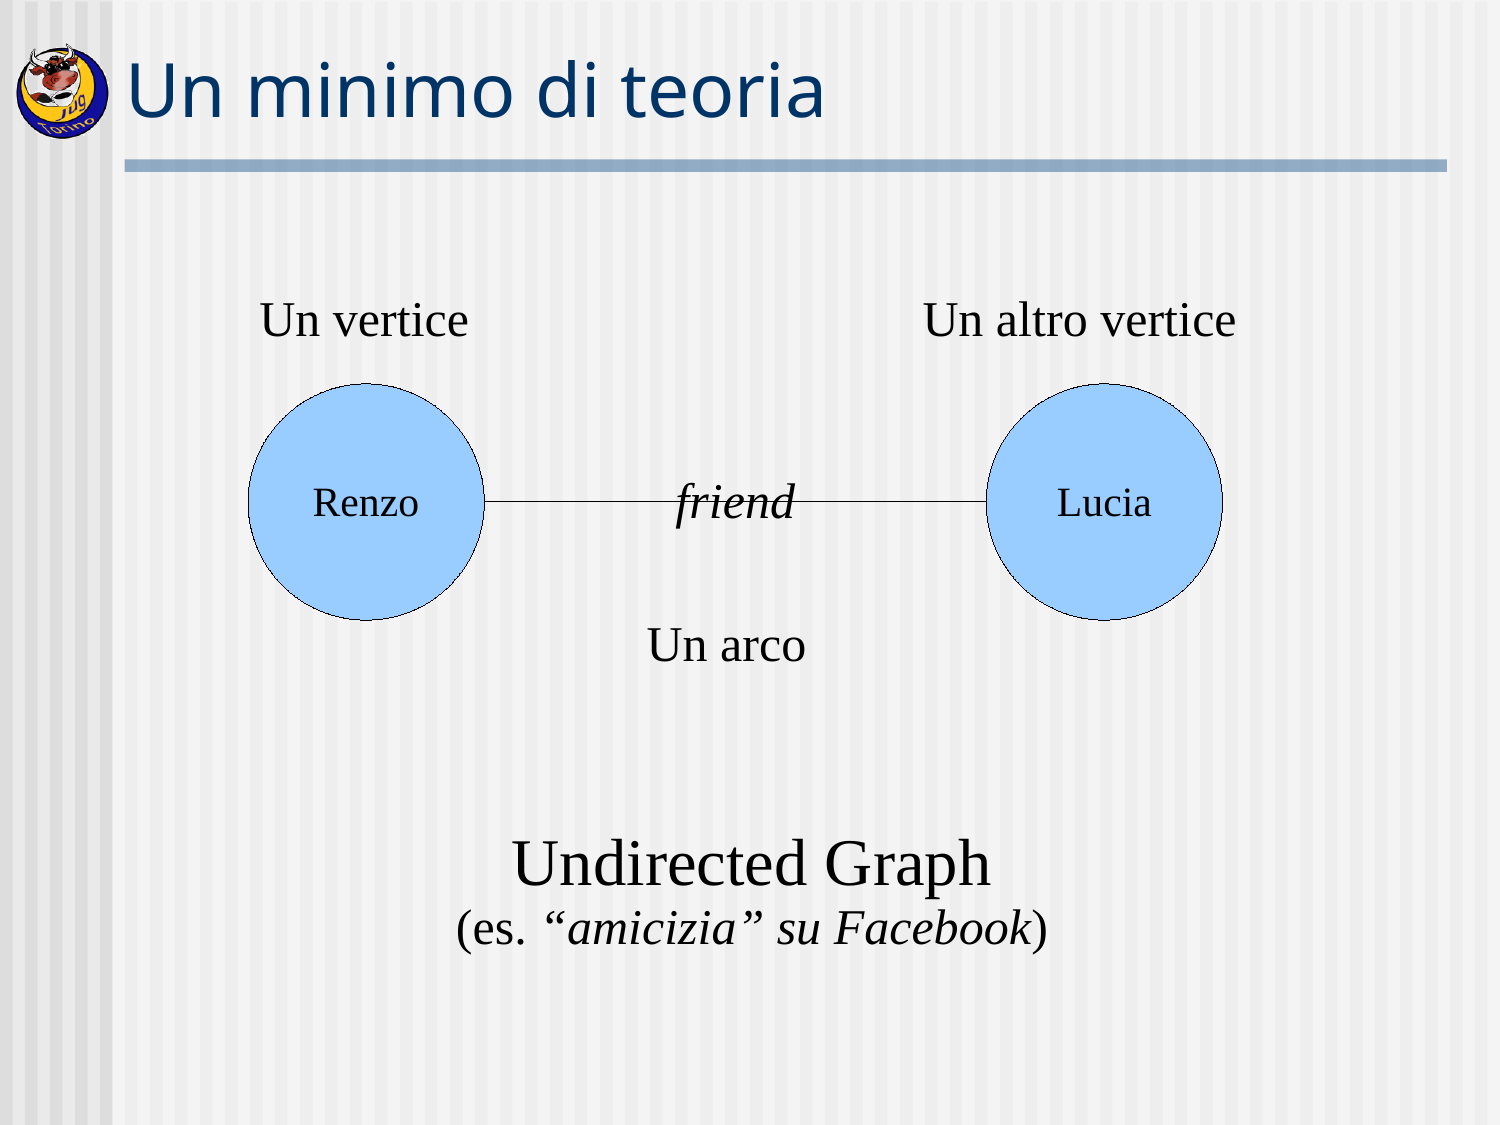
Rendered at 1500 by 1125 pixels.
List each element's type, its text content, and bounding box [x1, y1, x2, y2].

text_box Un altro vertice [907, 284, 1252, 355]
text_box Un vertice [244, 284, 485, 355]
text_box Un arco [631, 609, 822, 680]
text_box Lucia [986, 383, 1223, 621]
text_box Undirected Graph (es. “amicizia” su Facebook) [441, 818, 1063, 963]
text_box Renzo [248, 383, 485, 621]
picture [5, 36, 119, 149]
title Un minimo di teoria [124, 50, 1482, 138]
